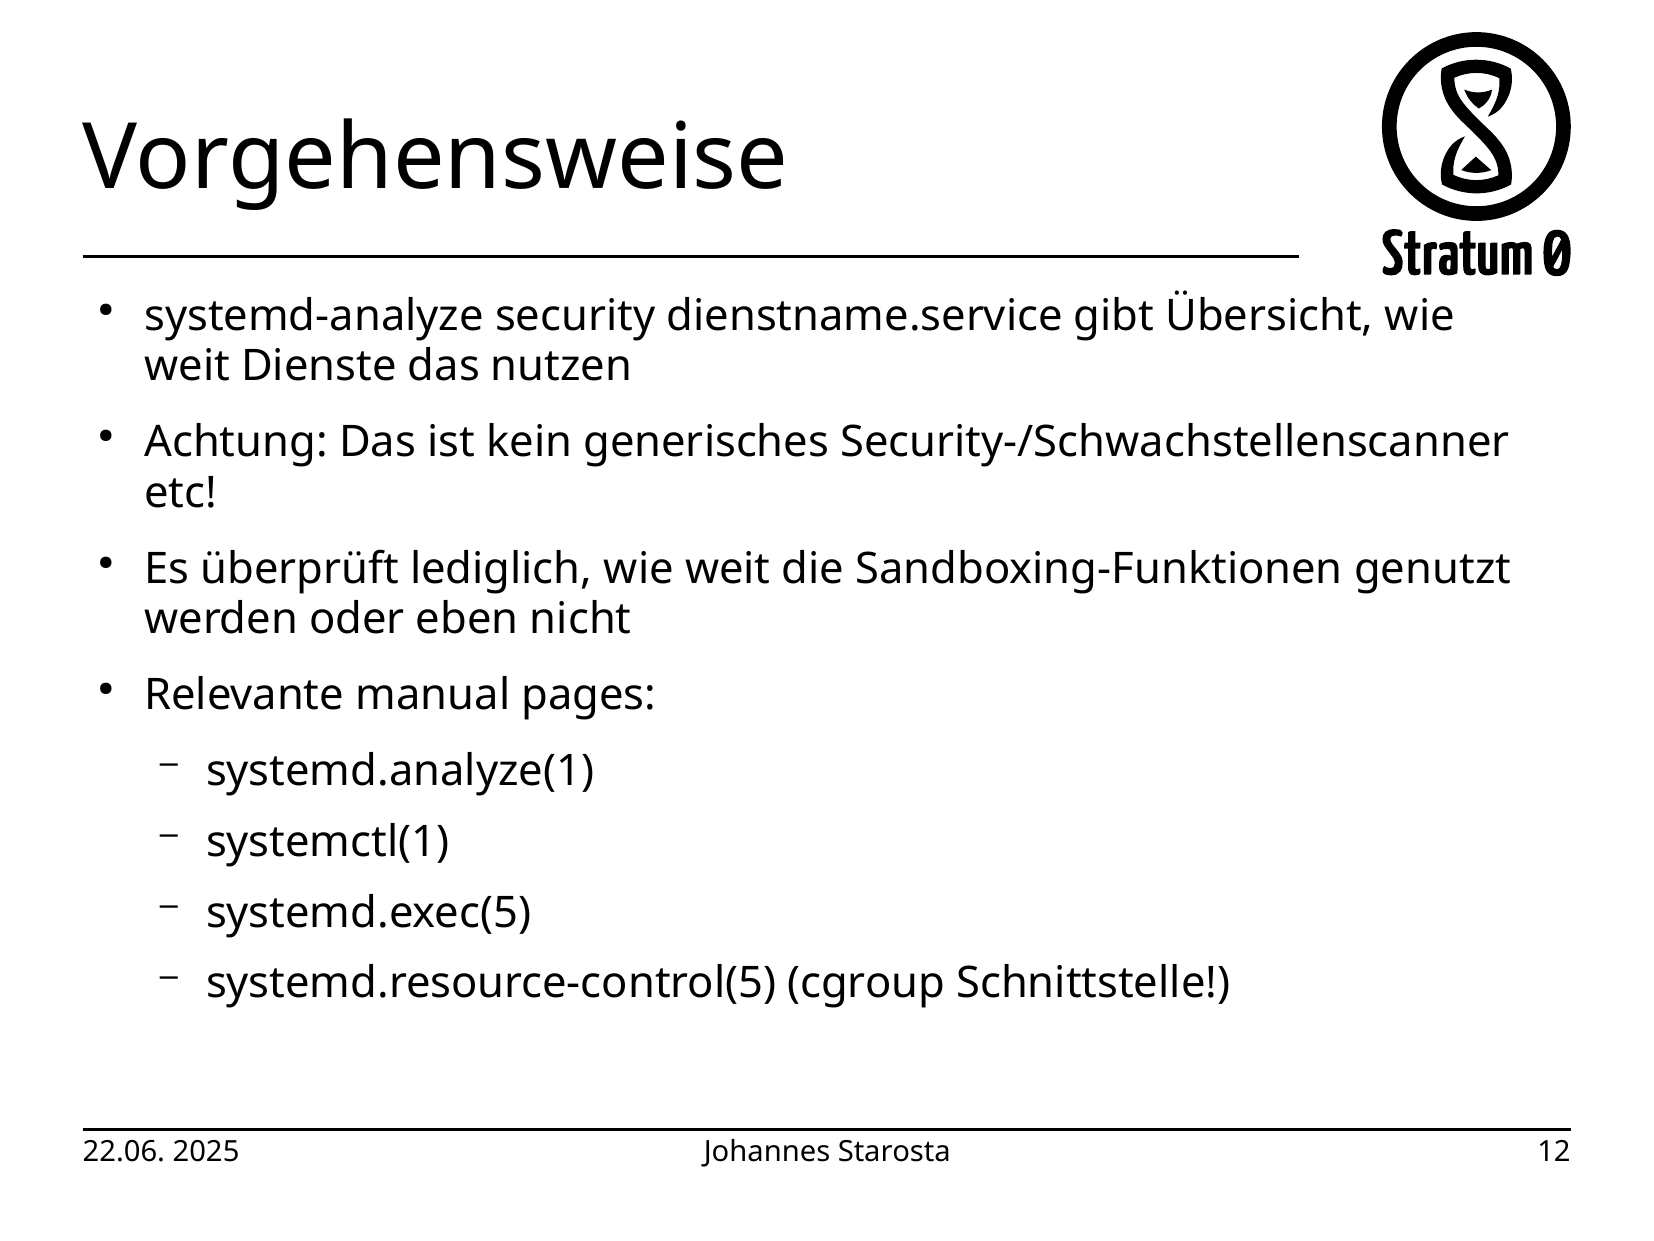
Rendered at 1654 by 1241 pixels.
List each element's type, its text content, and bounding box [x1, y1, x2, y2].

list systemd-analyze security dienstname.service gibt Übersicht, wie weit Dienste das nutzen Achtung: Das ist kein generisches Security-/Schwachstellenscanner etc! Es überprüft lediglich, wie weit die Sandboxing-Funktionen genutzt werden oder eben nicht Relevante manual pages: systemd.analyze(1) systemctl(1) systemd.exec(5) systemd.resource-control(5) (cgroup Schnittstelle!) [82, 290, 1538, 1010]
title Vorgehensweise [82, 49, 1300, 257]
